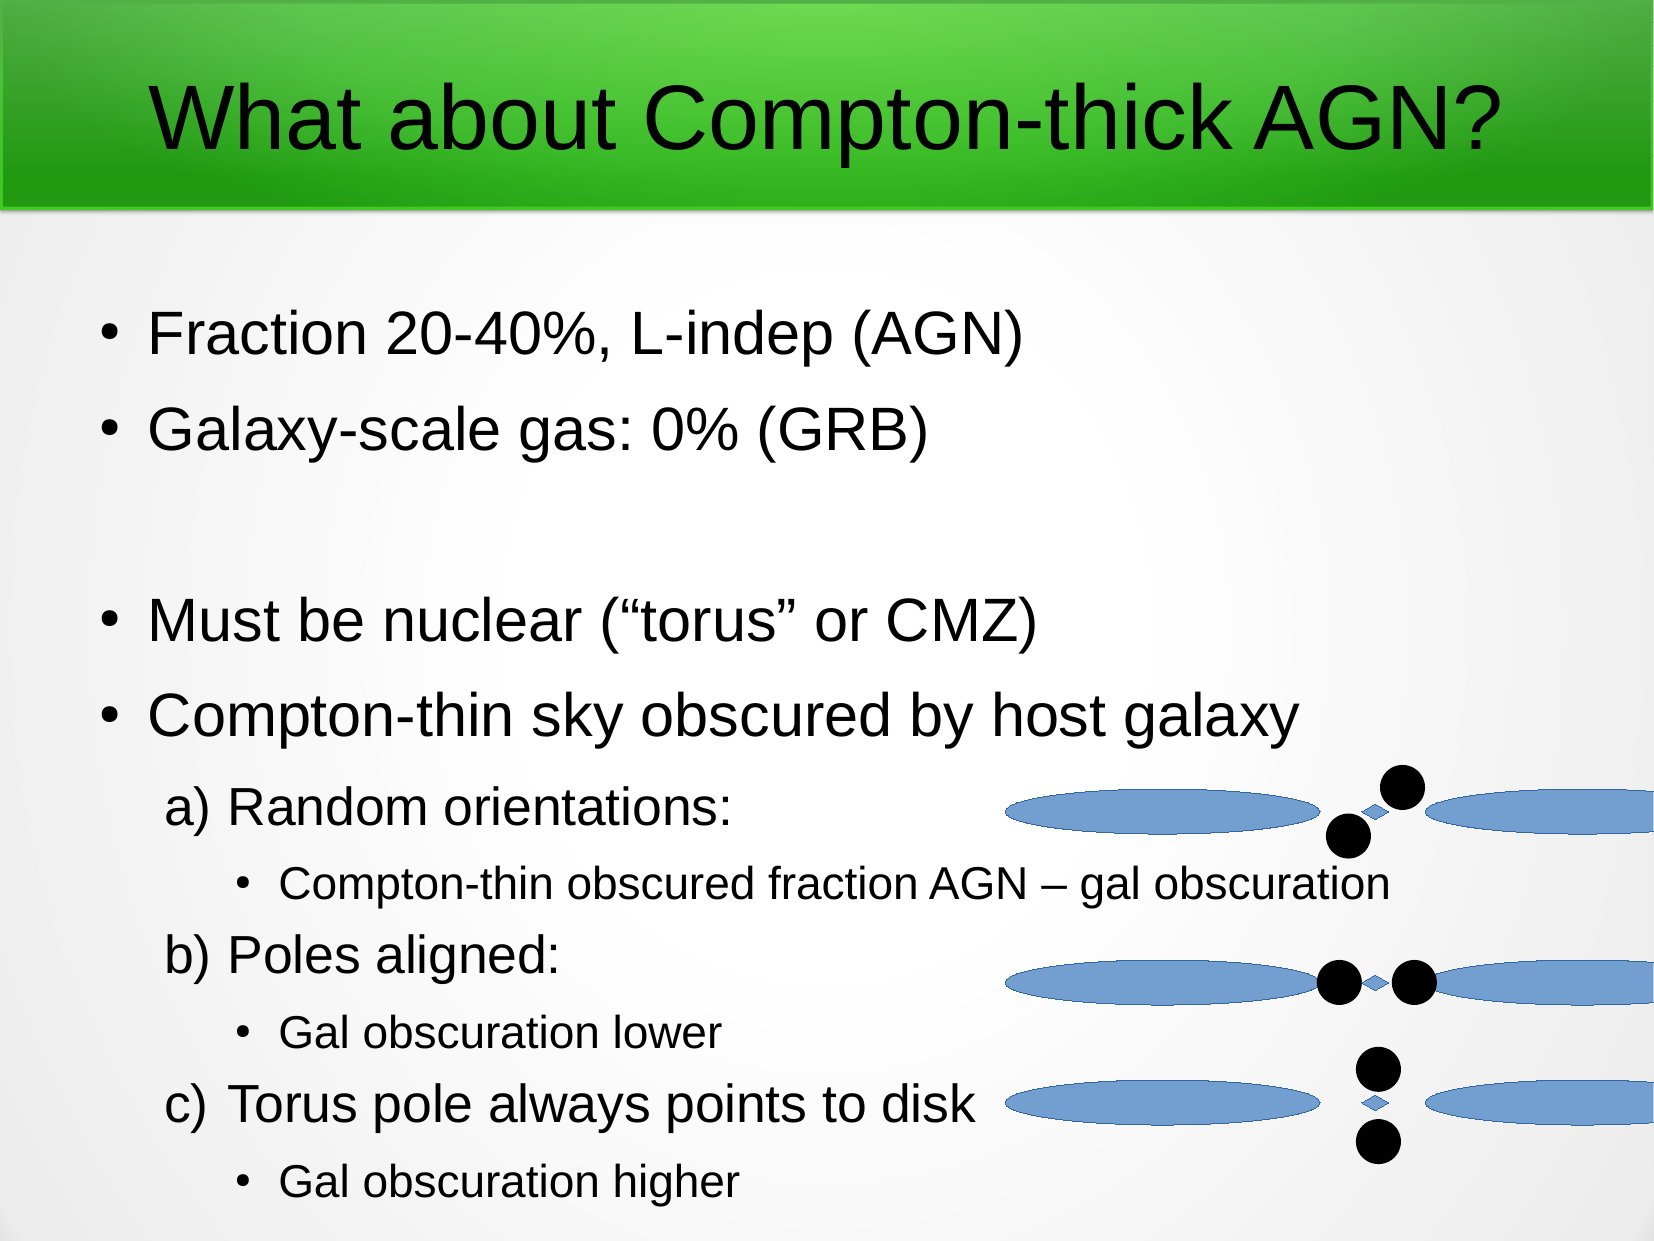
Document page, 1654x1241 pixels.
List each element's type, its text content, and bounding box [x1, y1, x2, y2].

text_box [1380, 764, 1426, 810]
text_box [1005, 1080, 1321, 1126]
text_box [1391, 959, 1654, 1006]
text_box [1005, 959, 1389, 1006]
text_box [1361, 804, 1389, 820]
text_box [1005, 789, 1321, 835]
list Fraction 20-40%, L-indep (AGN) Galaxy-scale gas: 0% (GRB) Must be nuclear (“torus” or CMZ) Compton-thin sky obscured by host galaxy Random orientations: Compton-thin obscured fraction AGN – gal obscuration Poles aligned: Gal obscuration lower Torus pole always points to disk Gal obscuration higher [82, 299, 1571, 1216]
title What about Compton-thick AGN? [82, 47, 1571, 189]
text_box [1355, 1119, 1401, 1165]
text_box [1355, 1046, 1401, 1092]
text_box [1425, 1080, 1654, 1126]
text_box [1425, 789, 1654, 835]
text_box [1325, 813, 1371, 859]
text_box [1361, 1095, 1389, 1111]
